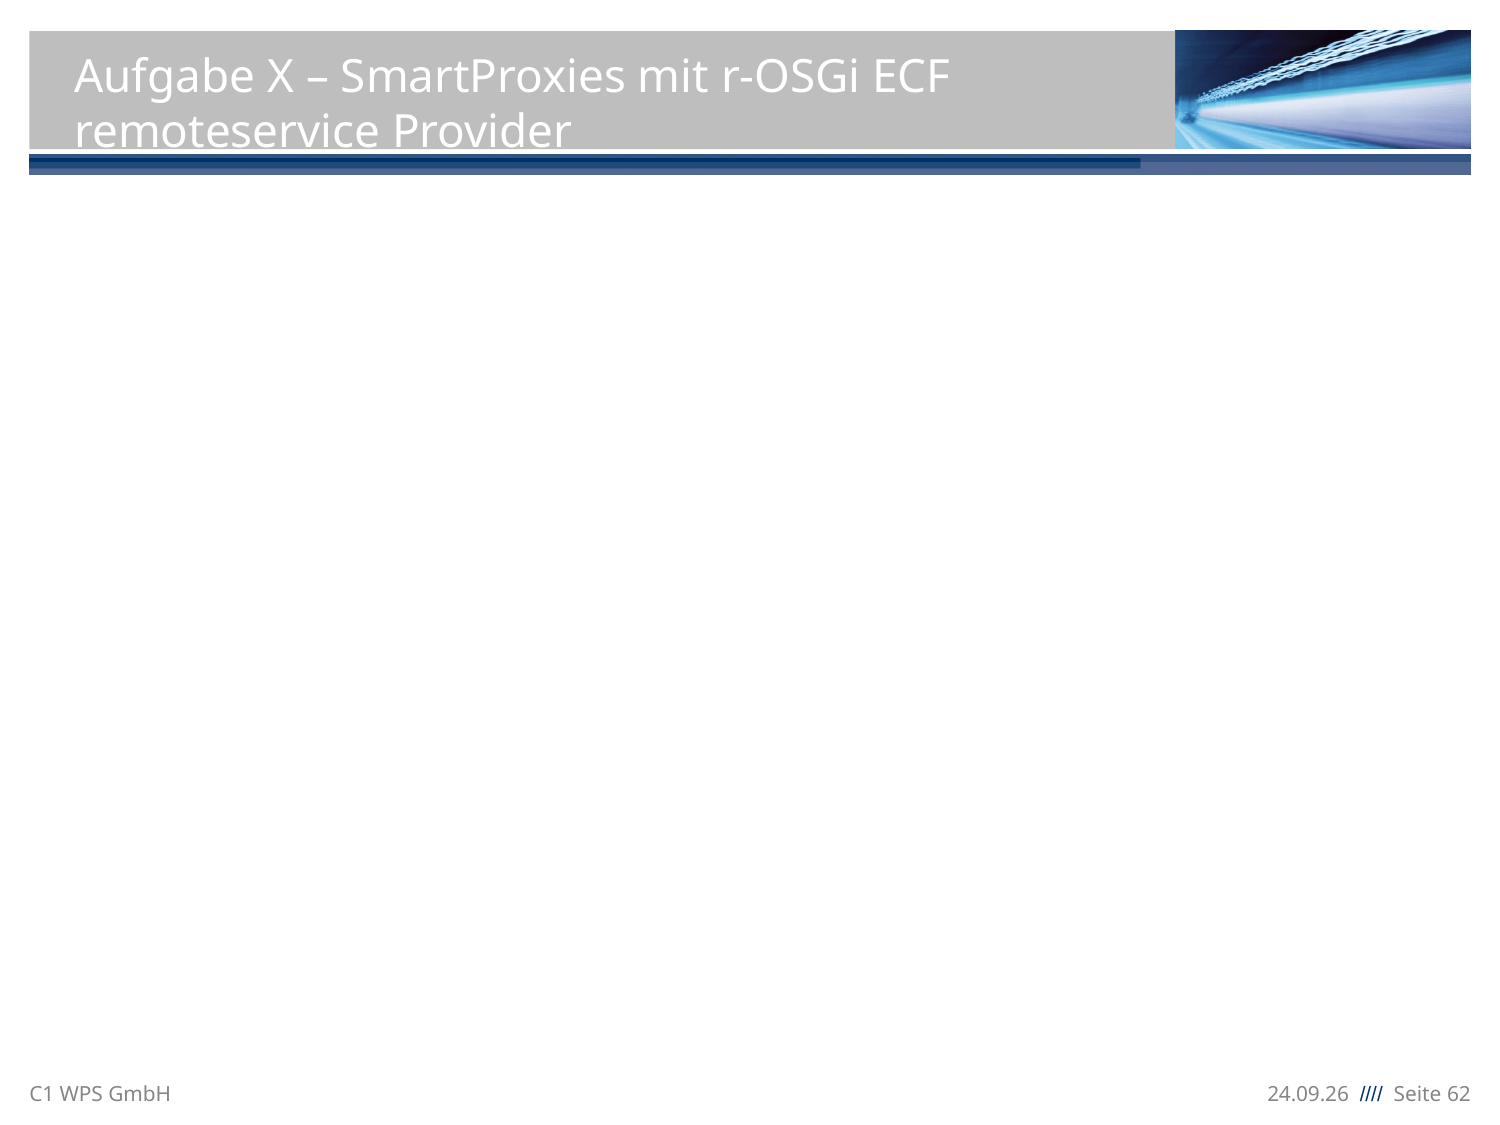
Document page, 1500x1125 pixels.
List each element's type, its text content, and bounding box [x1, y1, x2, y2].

picture [1175, 30, 1471, 149]
picture [29, 154, 1471, 175]
title Aufgabe X – SmartProxies mit r-OSGi ECF remoteservice Provider [29, 31, 1176, 150]
